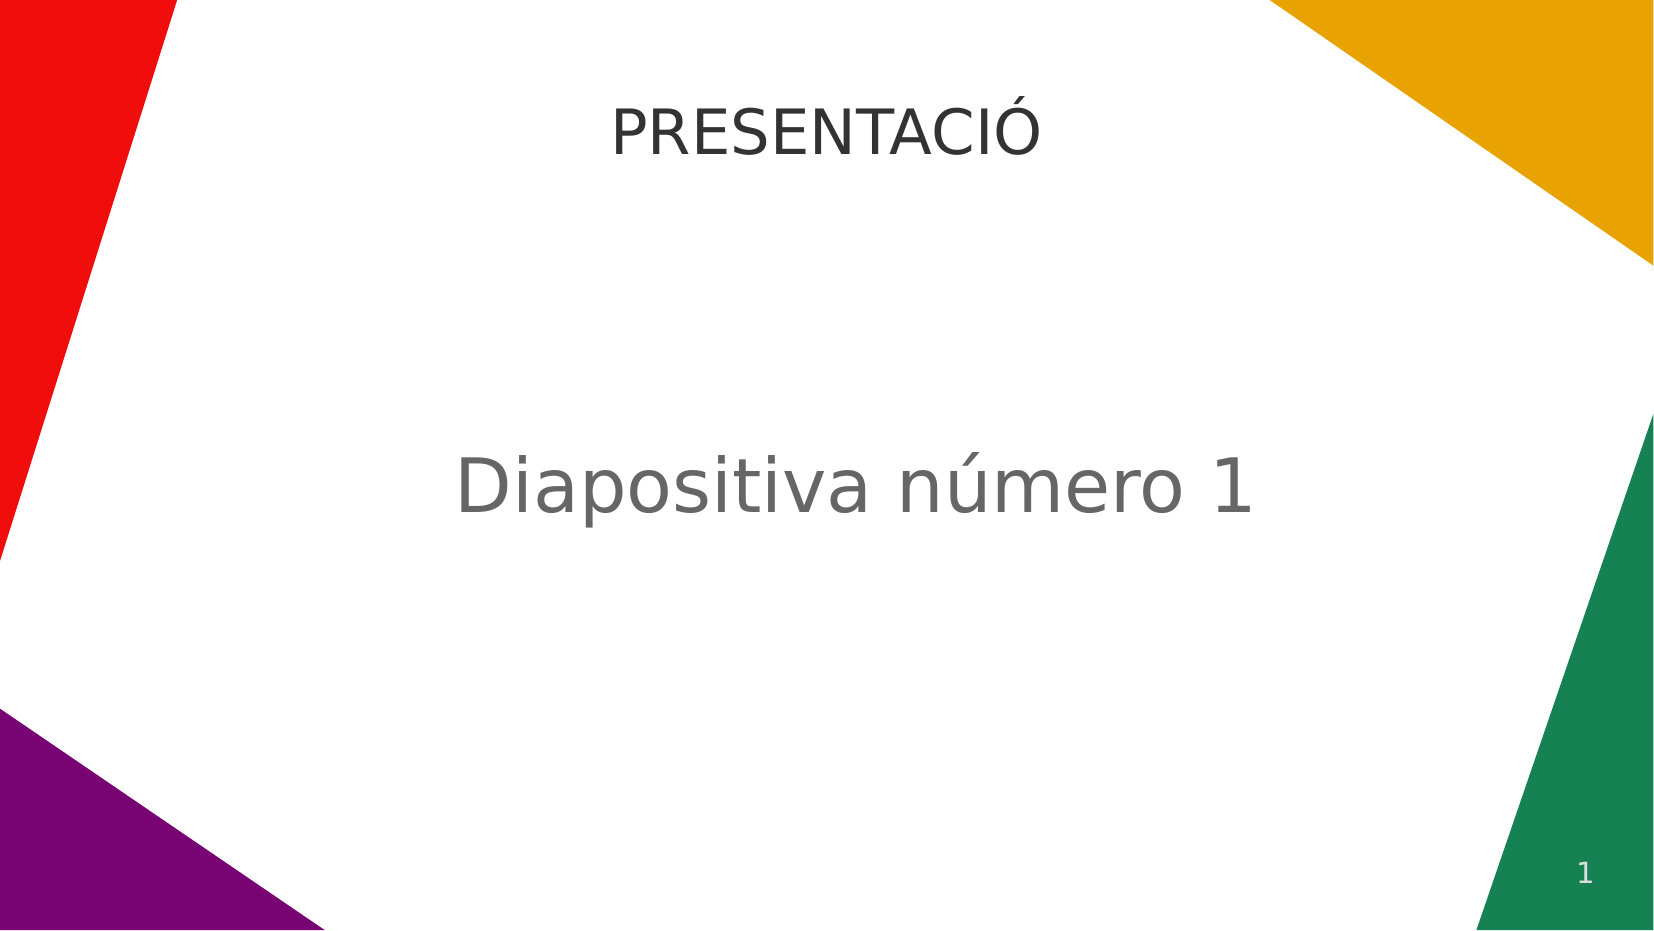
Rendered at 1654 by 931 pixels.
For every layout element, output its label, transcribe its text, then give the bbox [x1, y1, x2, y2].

list Diapositiva número 1 [383, 442, 1300, 739]
title PRESENTACIÓ [118, 59, 1536, 207]
